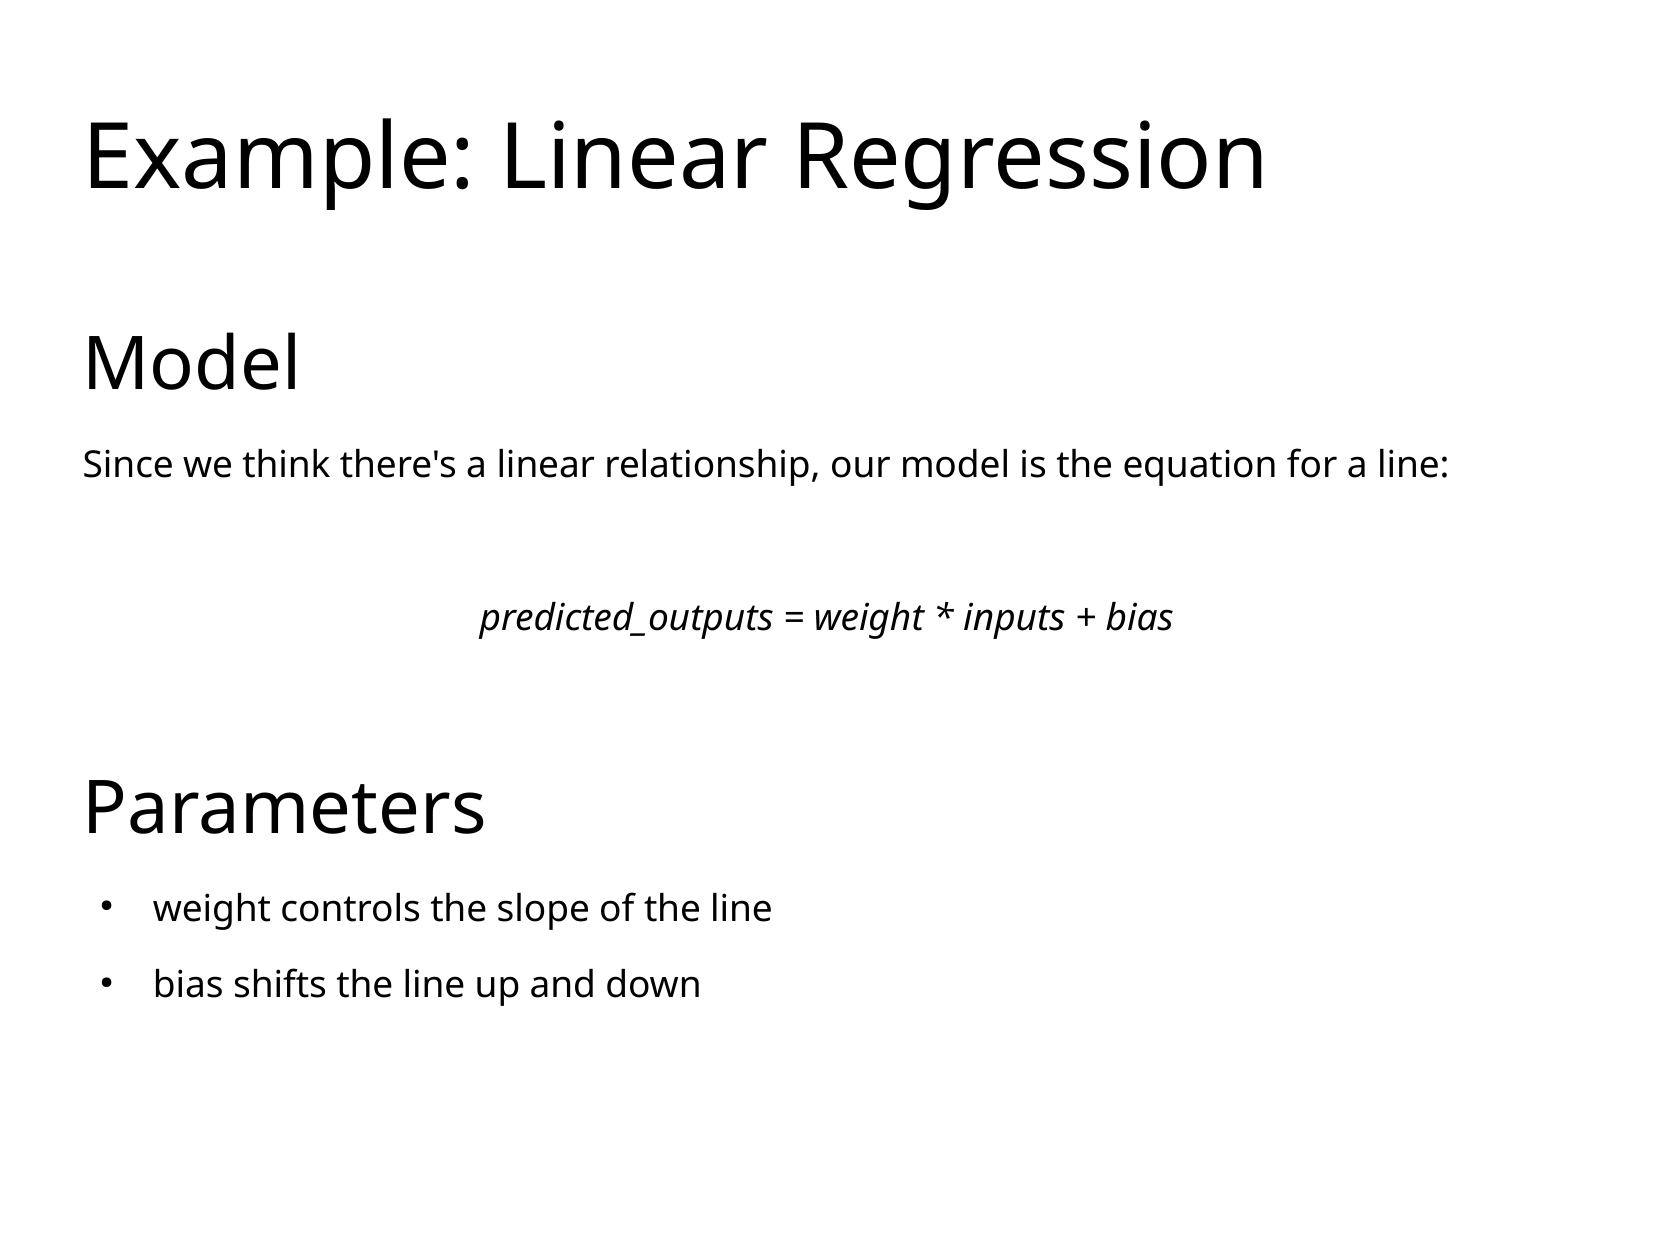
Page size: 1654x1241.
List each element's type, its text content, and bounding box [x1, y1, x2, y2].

list Model Since we think there's a linear relationship, our model is the equation for a line: predicted_outputs = weight * inputs + bias Parameters weight controls the slope of the line bias shifts the line up and down [82, 290, 1571, 1010]
title Example: Linear Regression [82, 49, 1571, 257]
